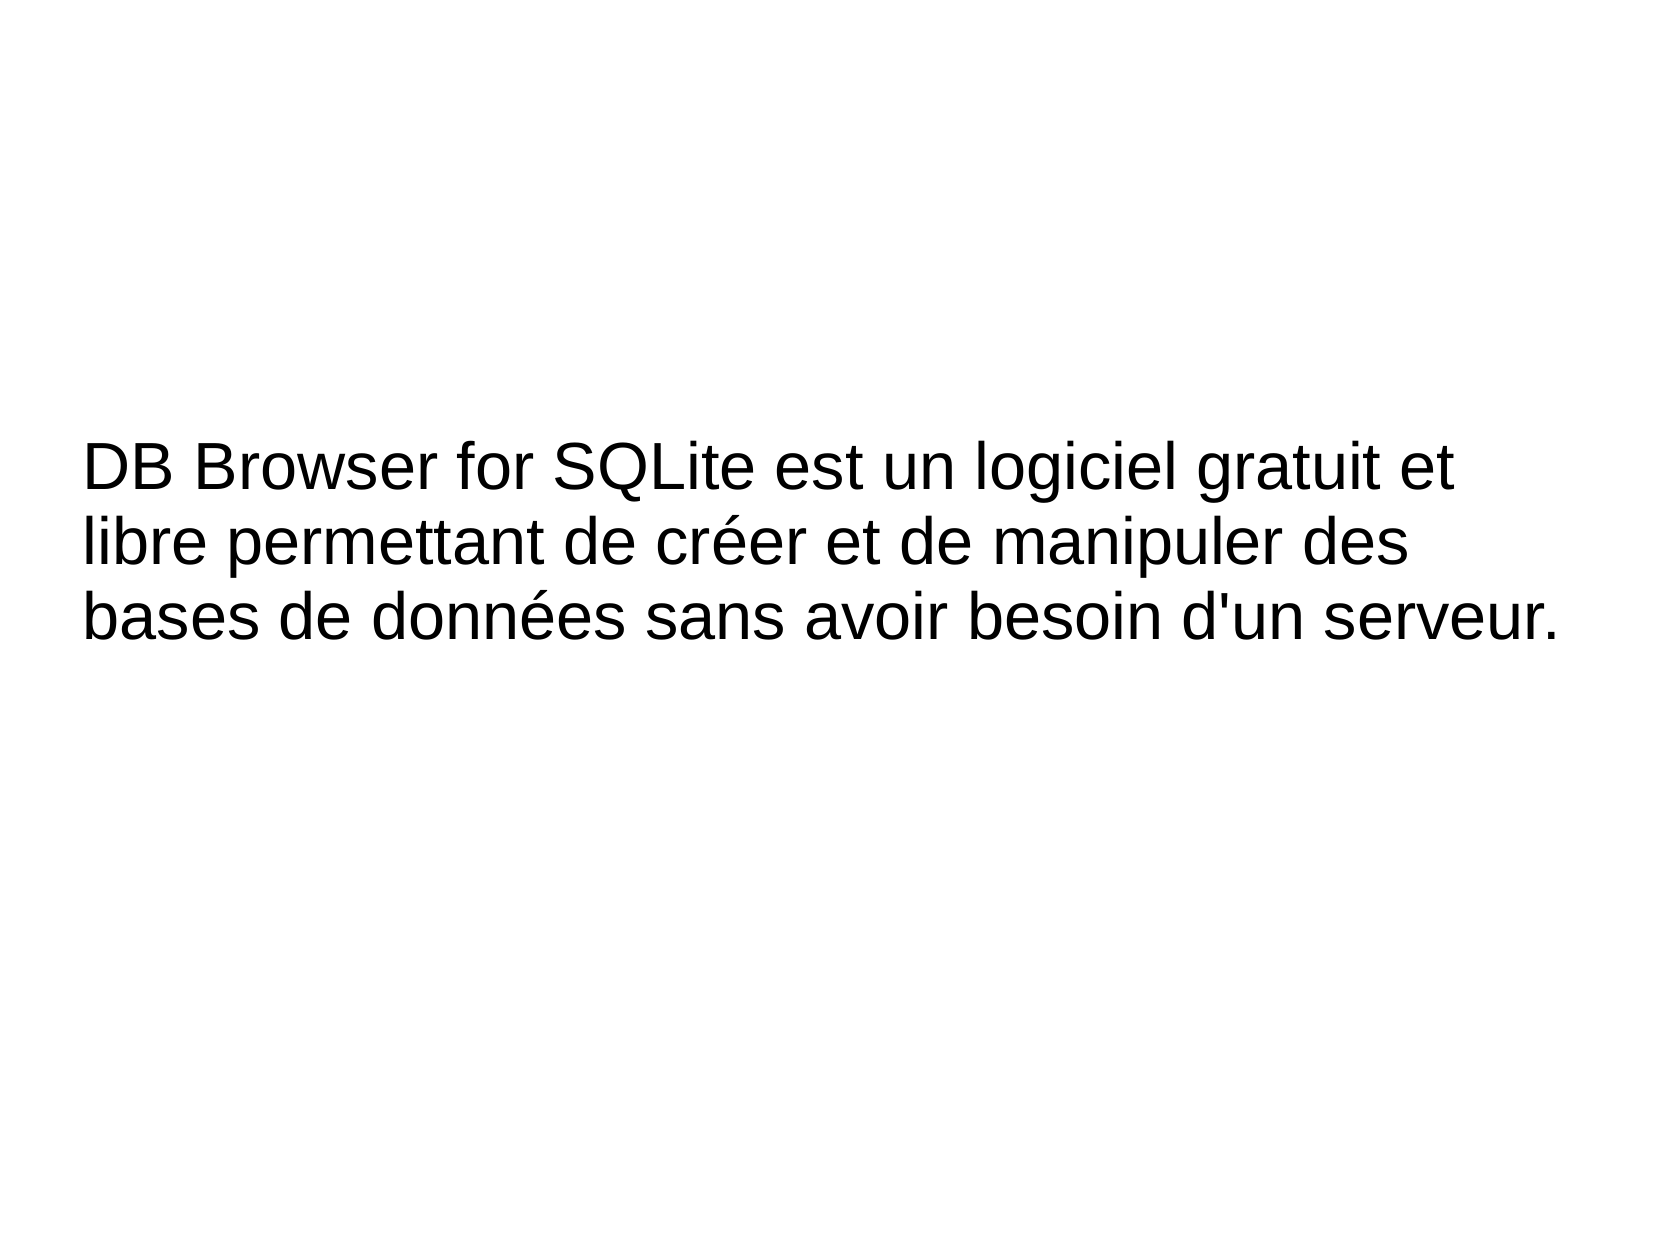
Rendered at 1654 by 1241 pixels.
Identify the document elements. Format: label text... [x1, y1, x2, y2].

subtitle DB Browser for SQLite est un logiciel gratuit et libre permettant de créer et de manipuler des bases de données sans avoir besoin d'un serveur. [82, 49, 1571, 1109]
